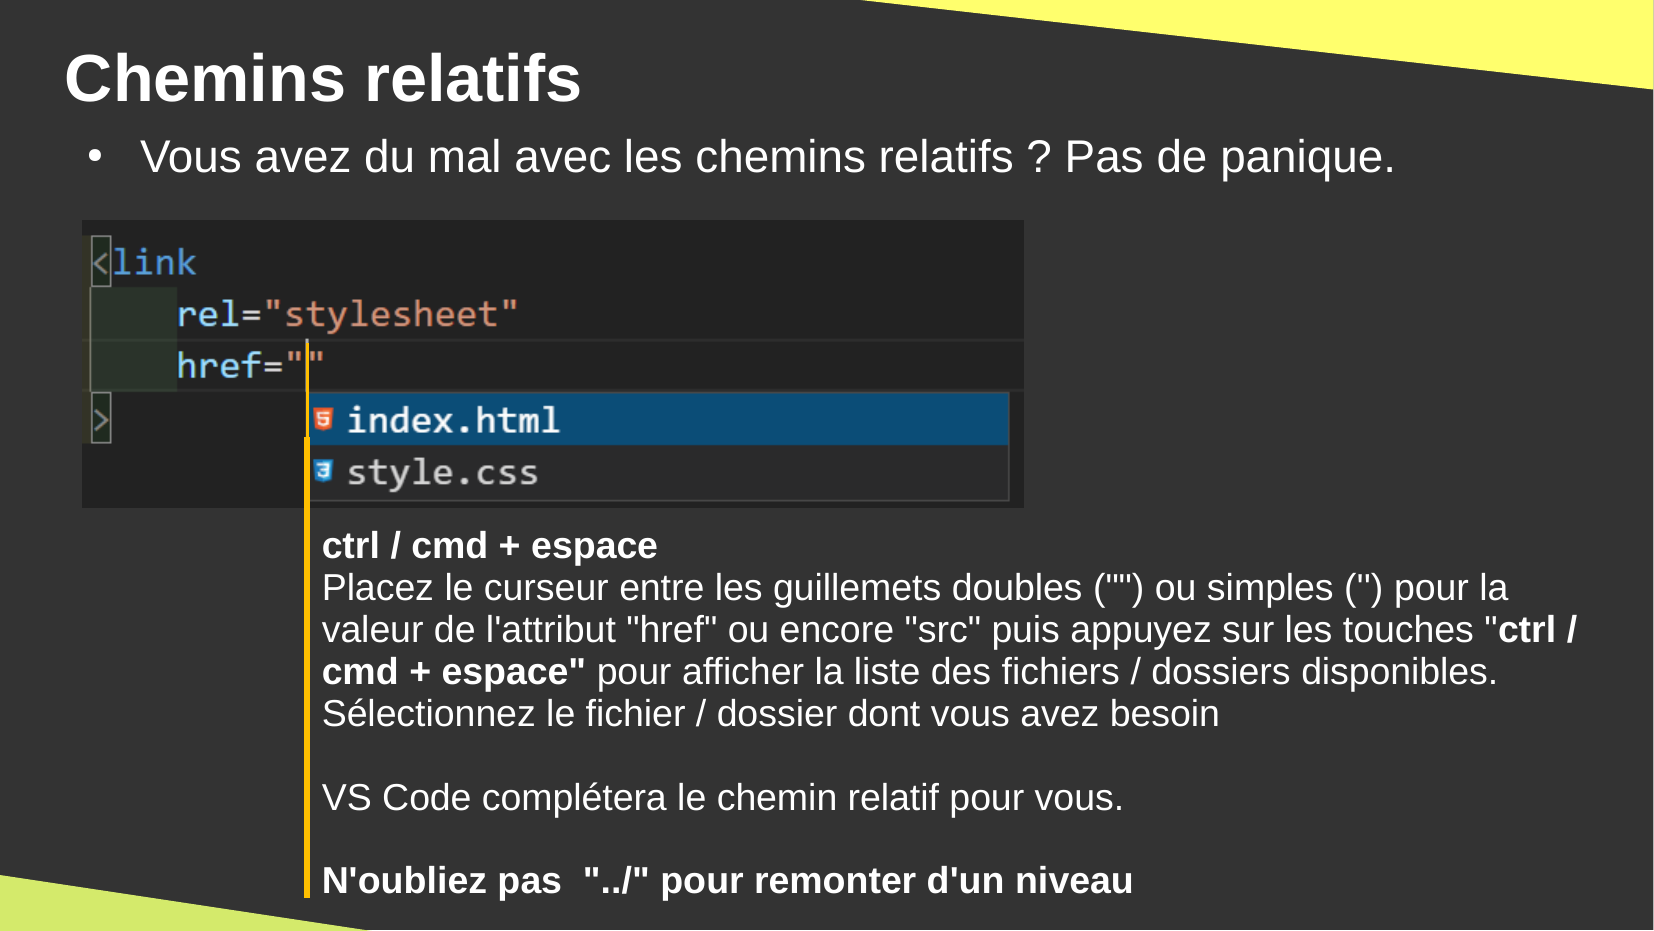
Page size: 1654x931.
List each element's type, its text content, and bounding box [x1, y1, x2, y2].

title Chemins relatifs [64, 40, 1553, 118]
picture [82, 220, 1024, 508]
list Vous avez du mal avec les chemins relatifs ? Pas de panique. [69, 131, 1583, 189]
text_box [0, 875, 372, 931]
text_box [860, 0, 1654, 90]
text_box ctrl / cmd + espace Placez le curseur entre les guillemets doubles ("") ou simples ('') pour la valeur de l'attribut "href" ou encore "src" puis appuyez sur les touches "ctrl / cmd + espace" pour afficher la liste des fichiers / dossiers disponibles. Sélectionnez le fichier / dossier dont vous avez besoin VS Code complétera le chemin relatif pour vous. N'oubliez pas "../" pour remonter d'un niveau [307, 516, 1607, 910]
